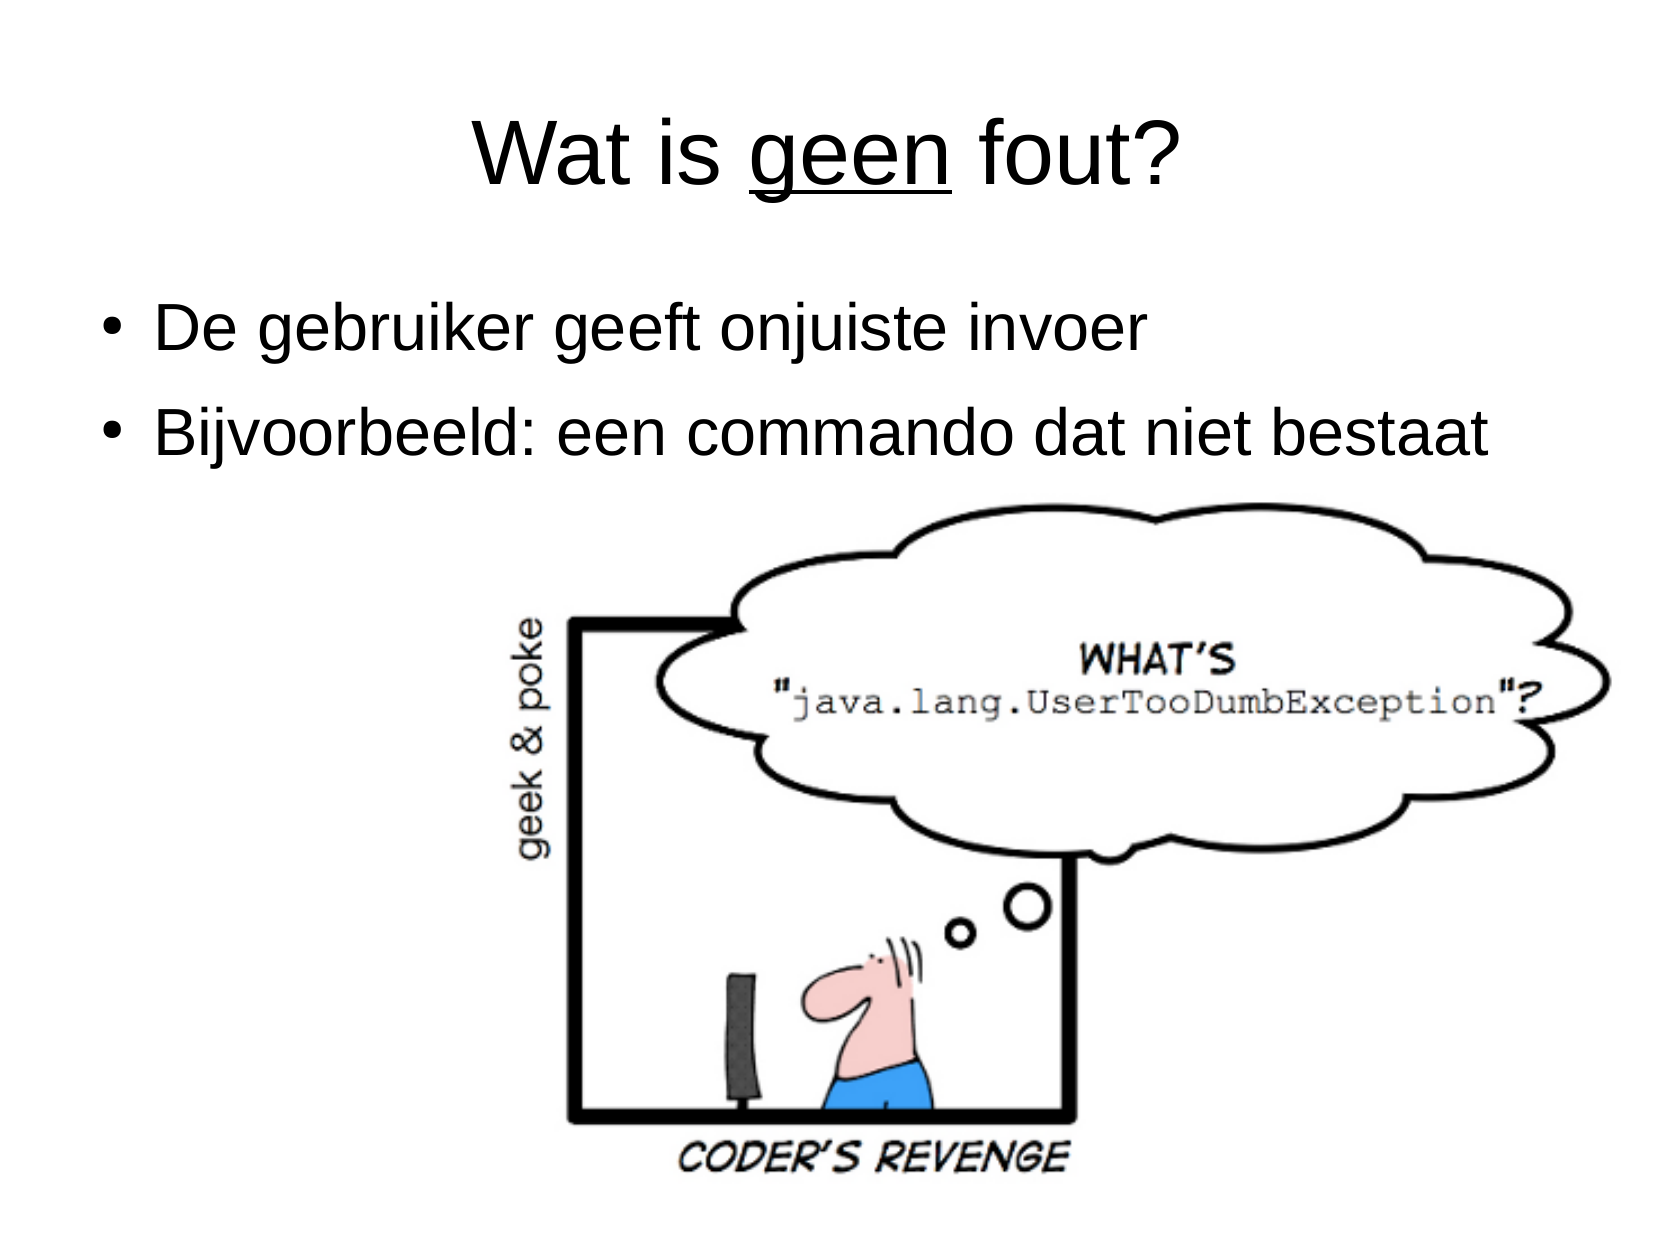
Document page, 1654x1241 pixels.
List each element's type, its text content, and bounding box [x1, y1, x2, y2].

list De gebruiker geeft onjuiste invoer Bijvoorbeeld: een commando dat niet bestaat [82, 290, 1621, 511]
picture [495, 511, 1621, 1217]
title Wat is geen fout? [82, 49, 1571, 257]
